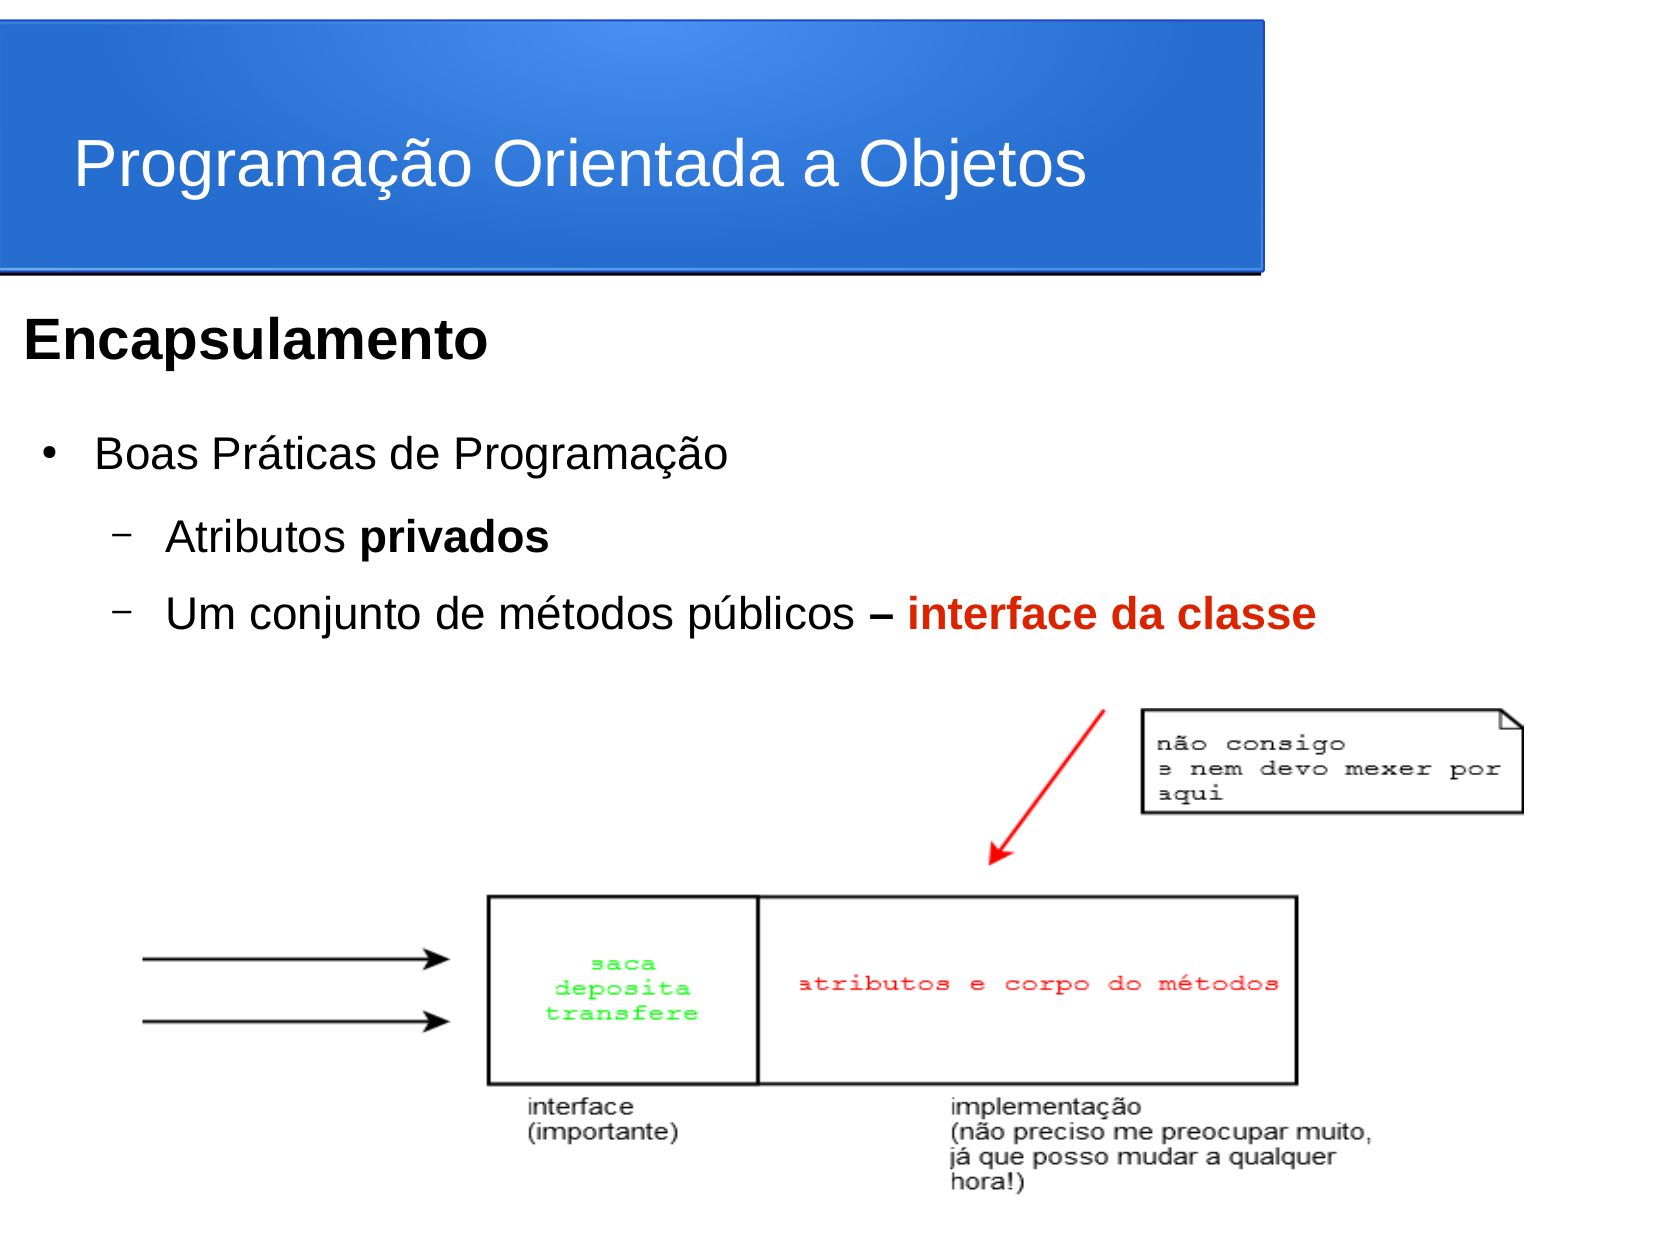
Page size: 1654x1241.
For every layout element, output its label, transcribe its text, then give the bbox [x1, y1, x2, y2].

text_box Programação Orientada a Objetos [73, 125, 1123, 201]
picture [141, 708, 1524, 1199]
list Encapsulamento Boas Práticas de Programação Atributos privados Um conjunto de métodos públicos – interface da classe [23, 307, 1630, 1193]
